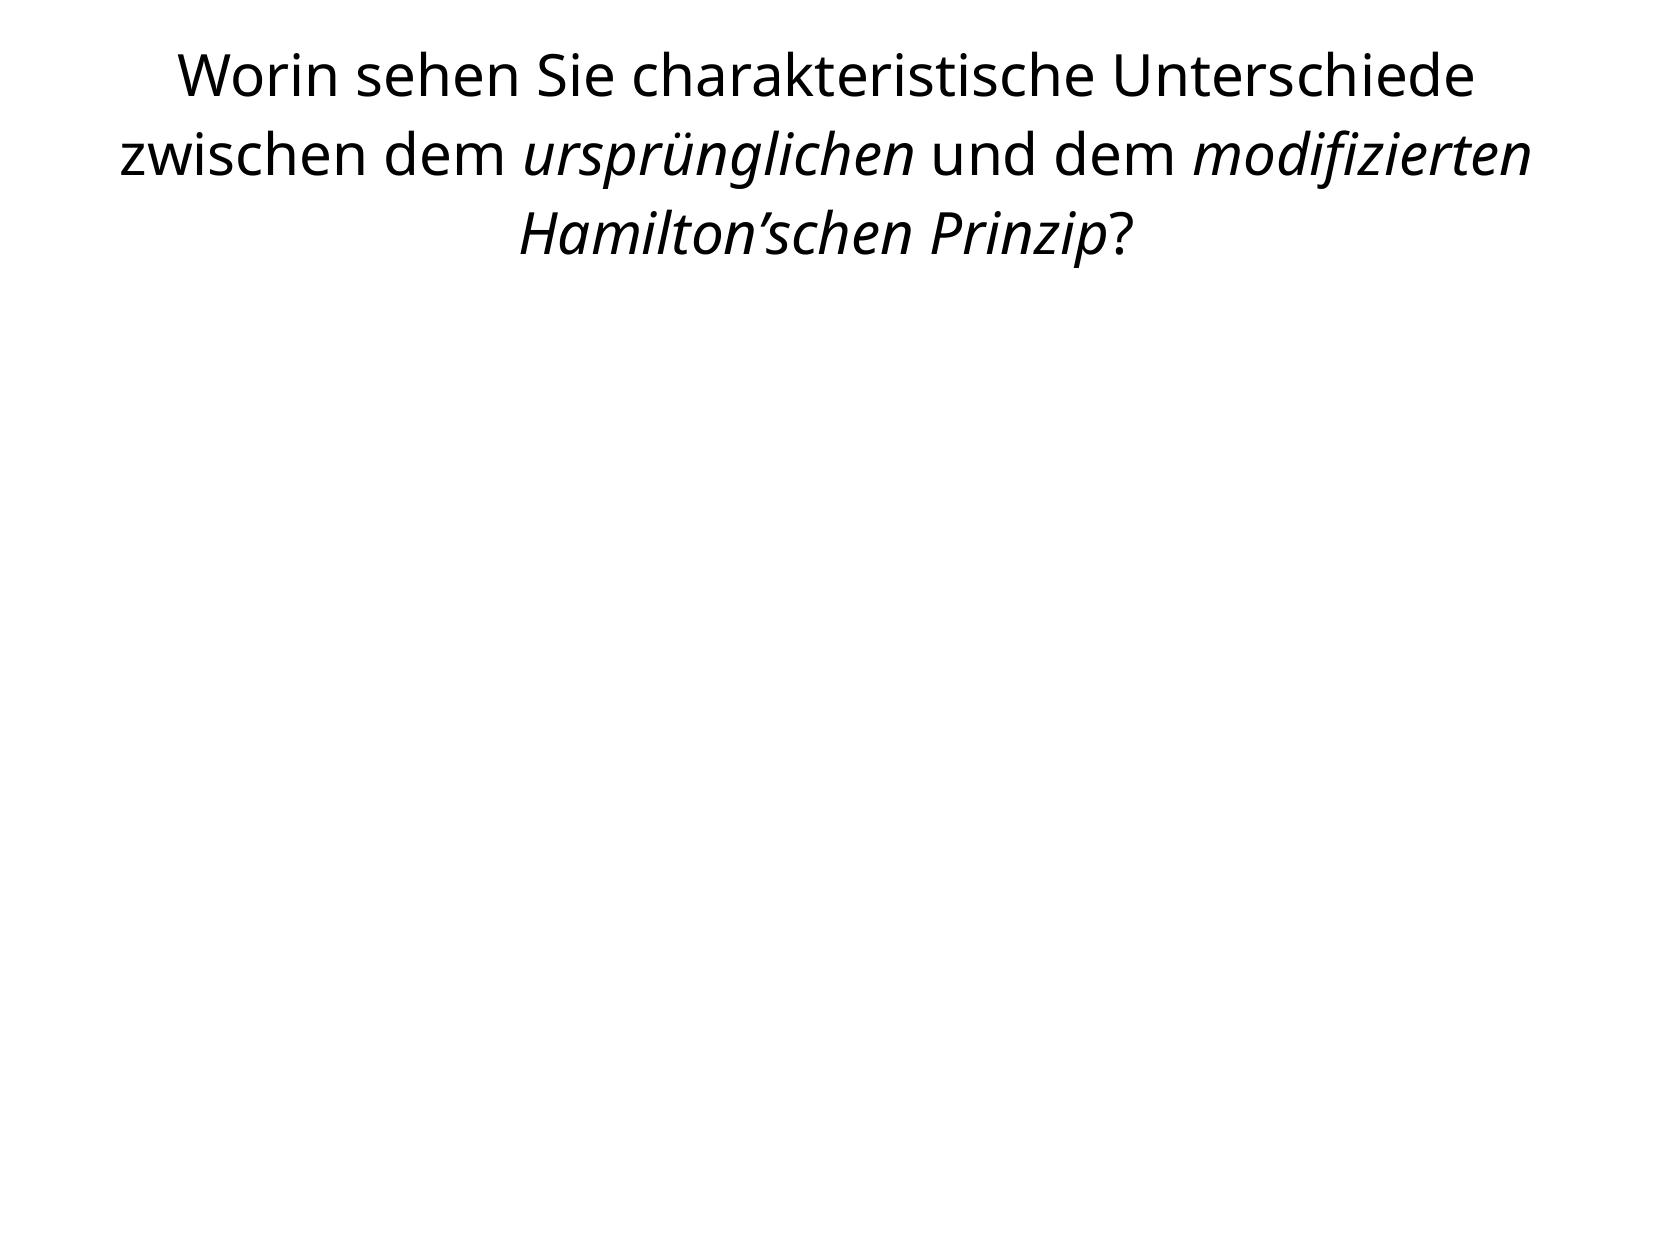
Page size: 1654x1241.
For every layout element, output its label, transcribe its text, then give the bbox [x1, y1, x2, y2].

title Worin sehen Sie charakteristische Unterschiede zwischen dem ursprünglichen und dem modifizierten Hamilton’schen Prinzip? [82, 13, 1571, 293]
